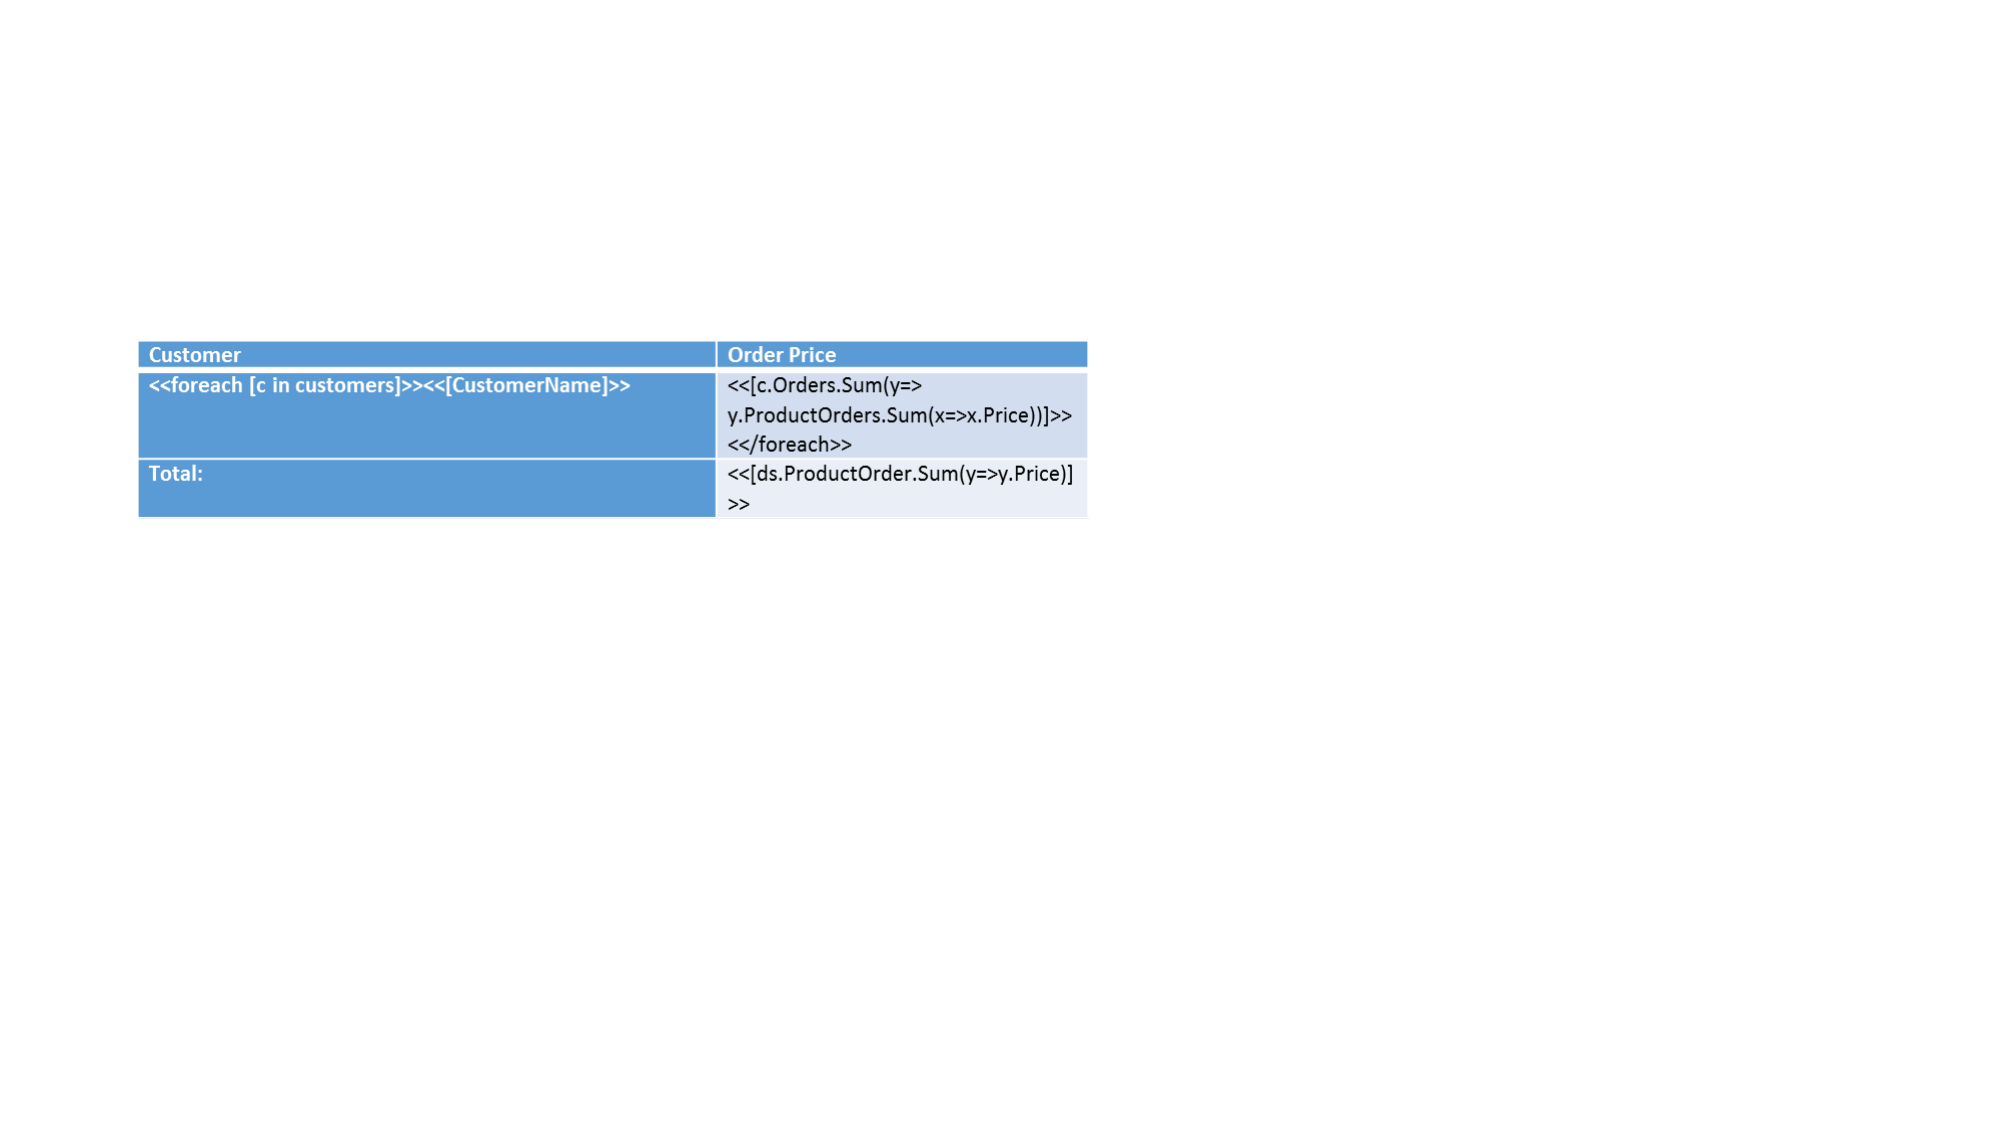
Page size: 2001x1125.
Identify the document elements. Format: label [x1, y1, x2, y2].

picture [137, 334, 1089, 533]
